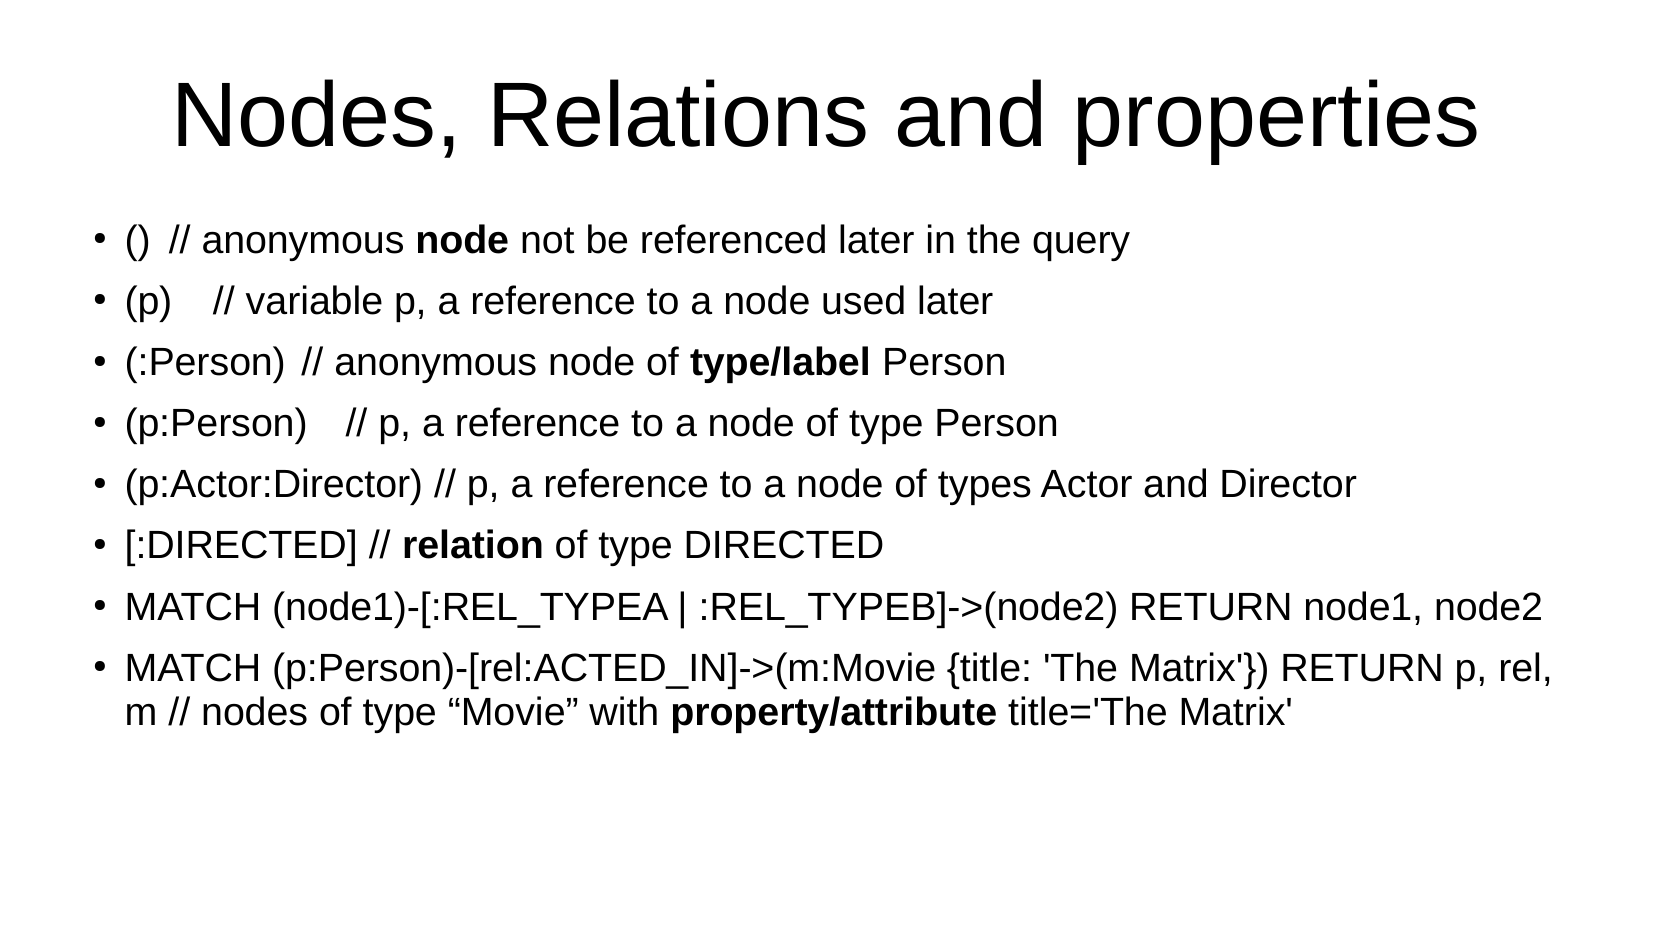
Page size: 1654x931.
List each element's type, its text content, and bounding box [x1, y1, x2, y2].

title Nodes, Relations and properties [82, 37, 1571, 193]
list () // anonymous node not be referenced later in the query (p) // variable p, a reference to a node used later (:Person) // anonymous node of type/label Person (p:Person) // p, a reference to a node of type Person (p:Actor:Director) // p, a reference to a node of types Actor and Director [:DIRECTED] // relation of type DIRECTED MATCH (node1)-[:REL_TYPEA | :REL_TYPEB]->(node2) RETURN node1, node2 MATCH (p:Person)-[rel:ACTED_IN]->(m:Movie {title: 'The Matrix'}) RETURN p, rel, m // nodes of type “Movie” with property/attribute title='The Matrix' [82, 217, 1571, 758]
